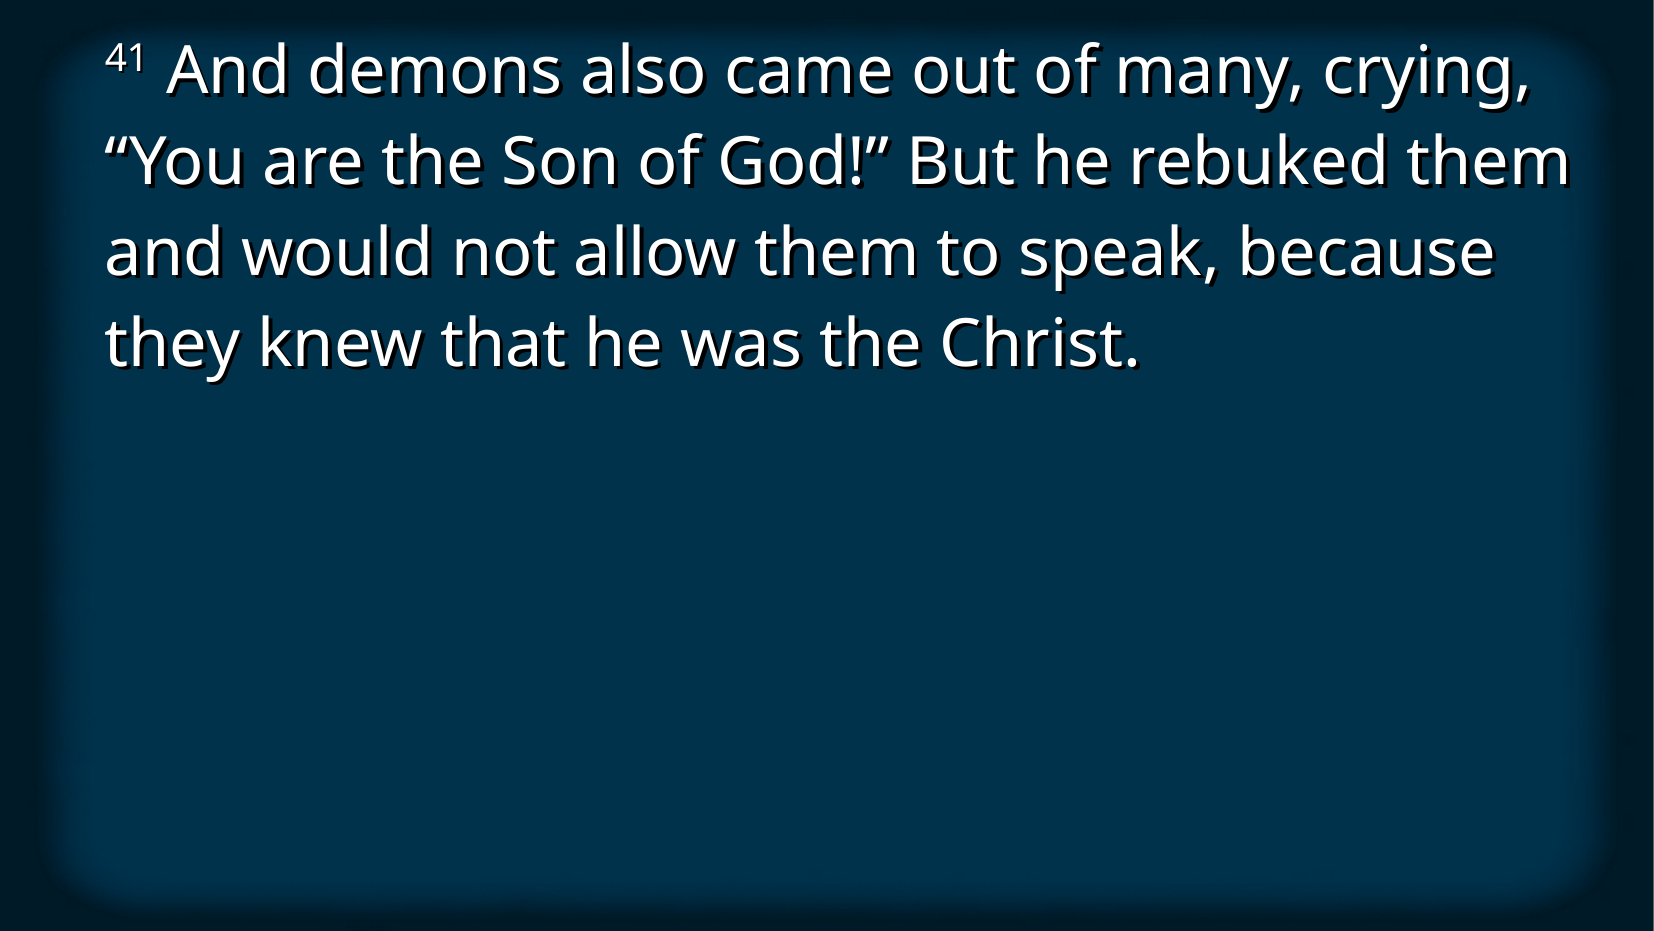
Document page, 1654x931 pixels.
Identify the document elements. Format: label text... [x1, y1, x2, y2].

text_box 41 And demons also came out of many, crying, “You are the Son of God!” But he rebuked them and would not allow them to speak, because they knew that he was the Christ. [90, 15, 1591, 385]
picture [0, 0, 1654, 931]
